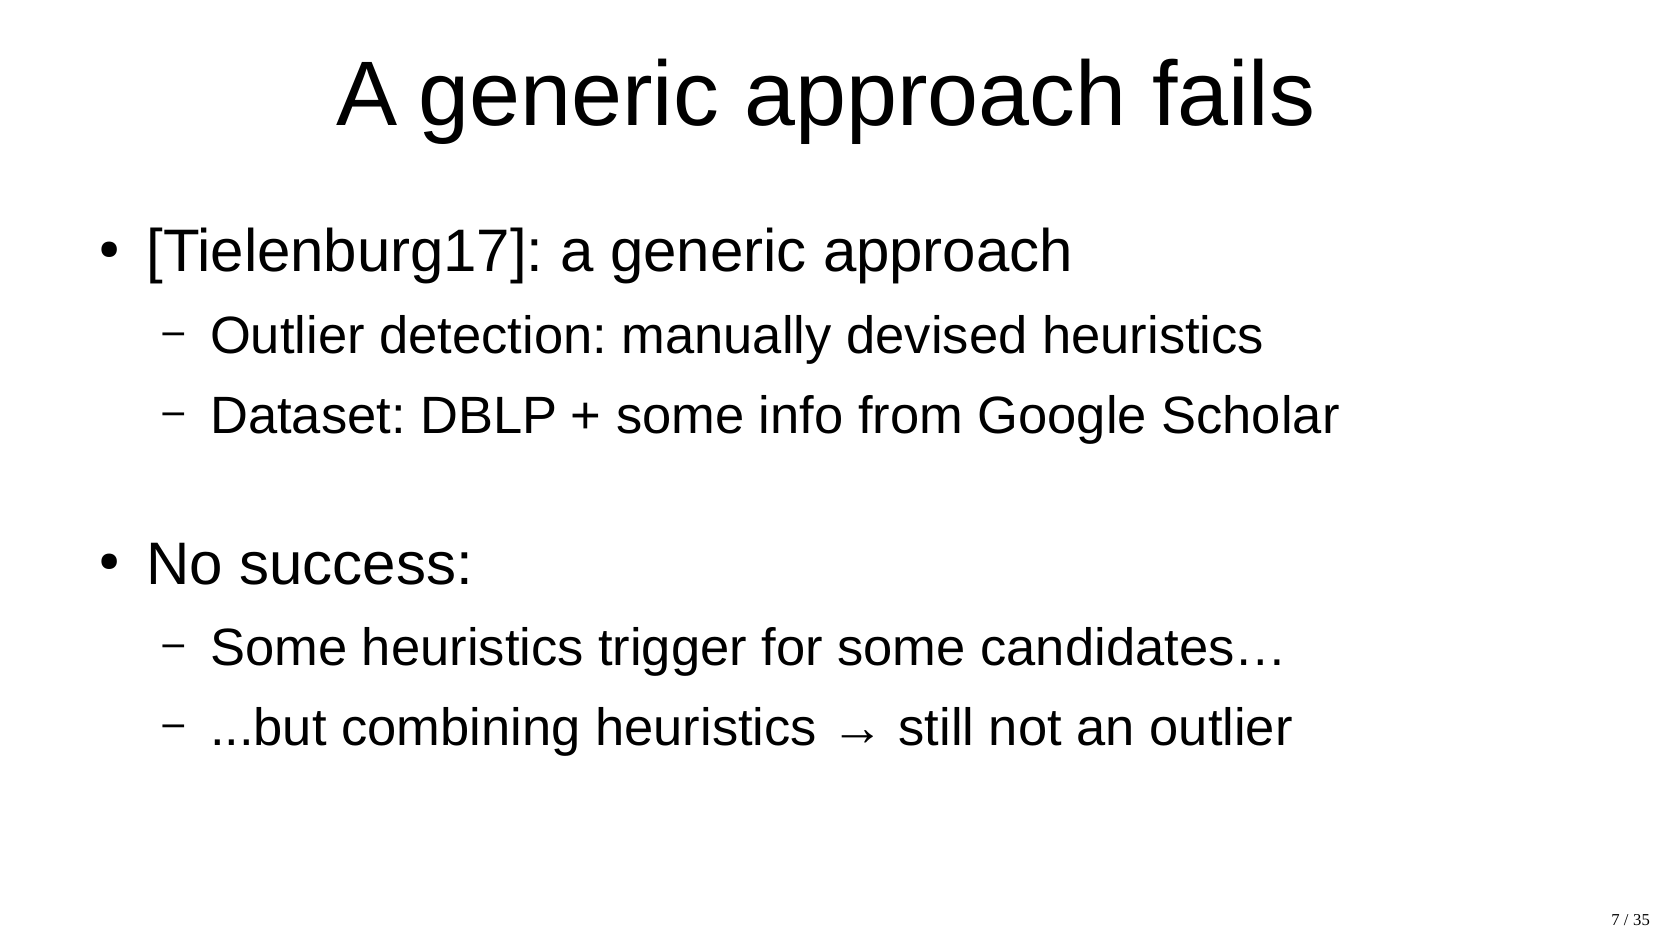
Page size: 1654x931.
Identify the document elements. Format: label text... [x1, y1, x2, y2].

title A generic approach fails [82, 37, 1571, 151]
list [Tielenburg17]: a generic approach Outlier detection: manually devised heuristics Dataset: DBLP + some info from Google Scholar No success: Some heuristics trigger for some candidates… ...but combining heuristics → still not an outlier [82, 217, 1571, 758]
